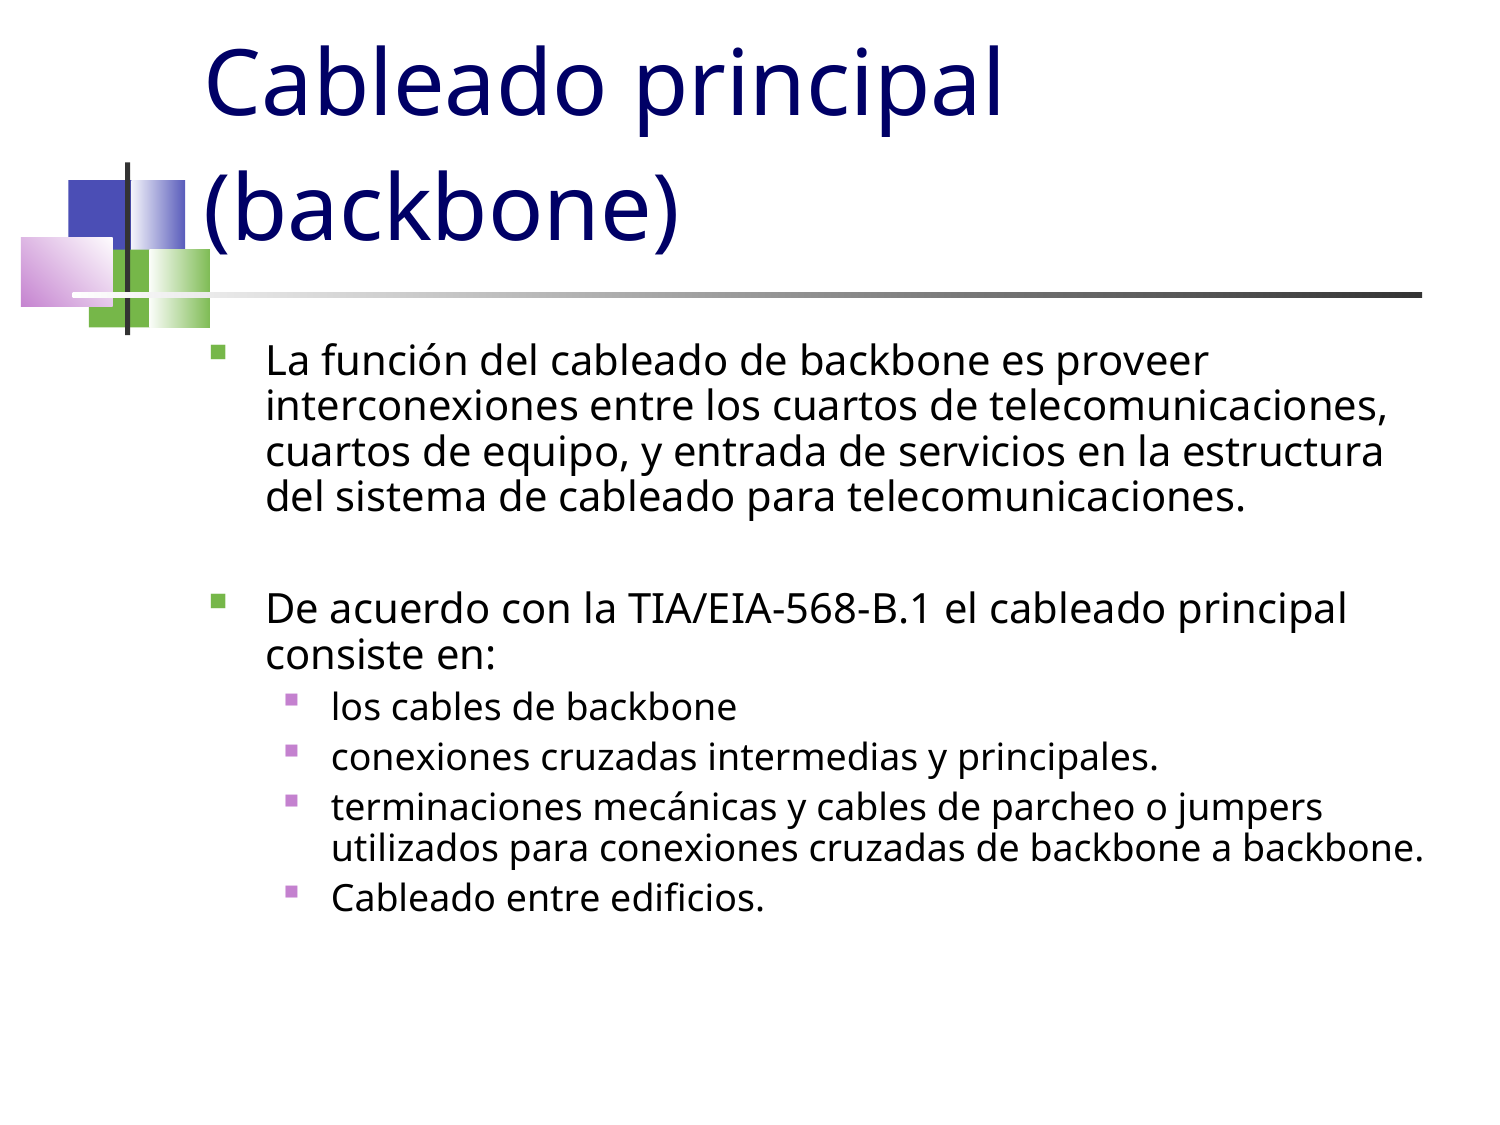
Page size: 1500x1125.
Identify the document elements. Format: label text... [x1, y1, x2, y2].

title Cableado principal (backbone) [188, 35, 1468, 276]
list La función del cableado de backbone es proveer interconexiones entre los cuartos de telecomunicaciones, cuartos de equipo, y entrada de servicios en la estructura del sistema de cableado para telecomunicaciones. De acuerdo con la TIA/EIA-568-B.1 el cableado principal consiste en: los cables de backbone conexiones cruzadas intermedias y principales. terminaciones mecánicas y cables de parcheo o jumpers utilizados para conexiones cruzadas de backbone a backbone. Cableado entre edificios. [193, 331, 1469, 1007]
